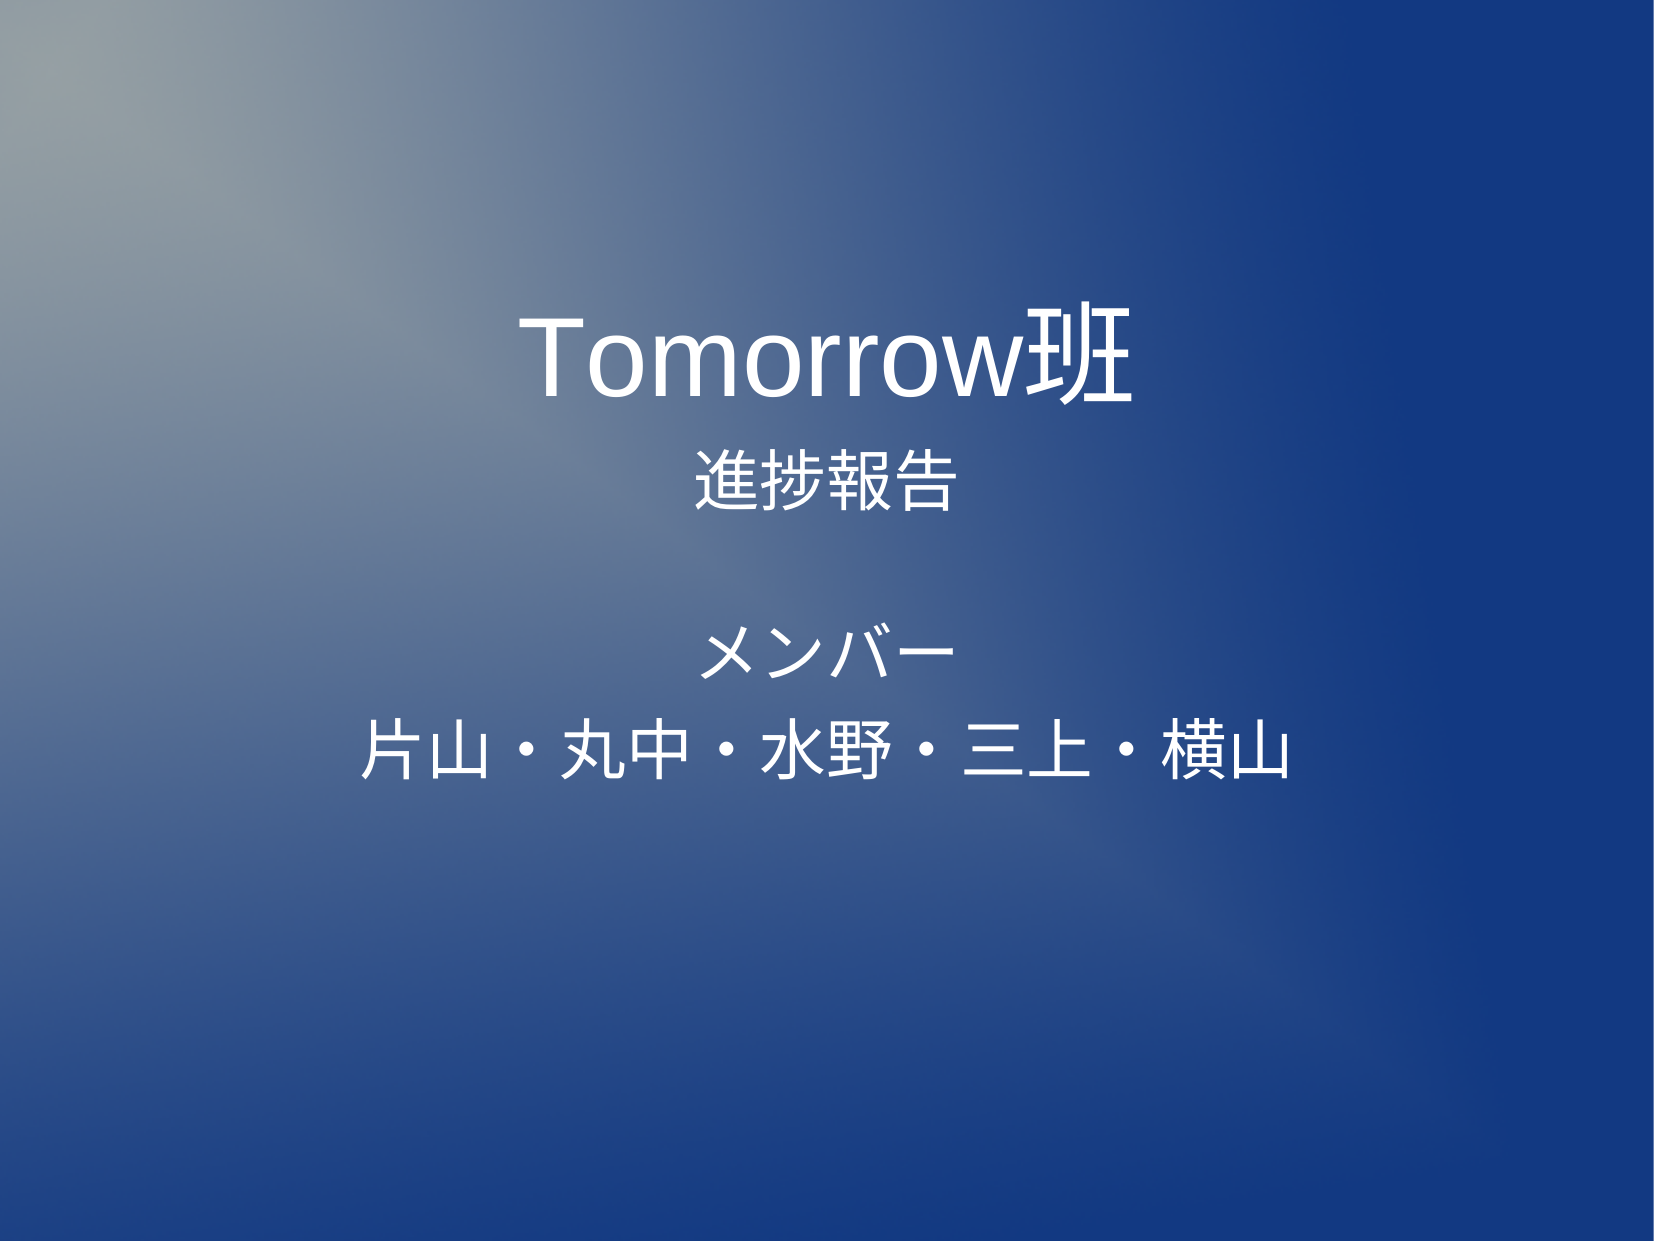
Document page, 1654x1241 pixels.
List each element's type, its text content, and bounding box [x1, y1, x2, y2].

subtitle Tomorrow班 進捗報告 メンバー 片山・丸中・水野・三上・横山 [82, 49, 1571, 1010]
picture [0, 0, 1654, 1241]
